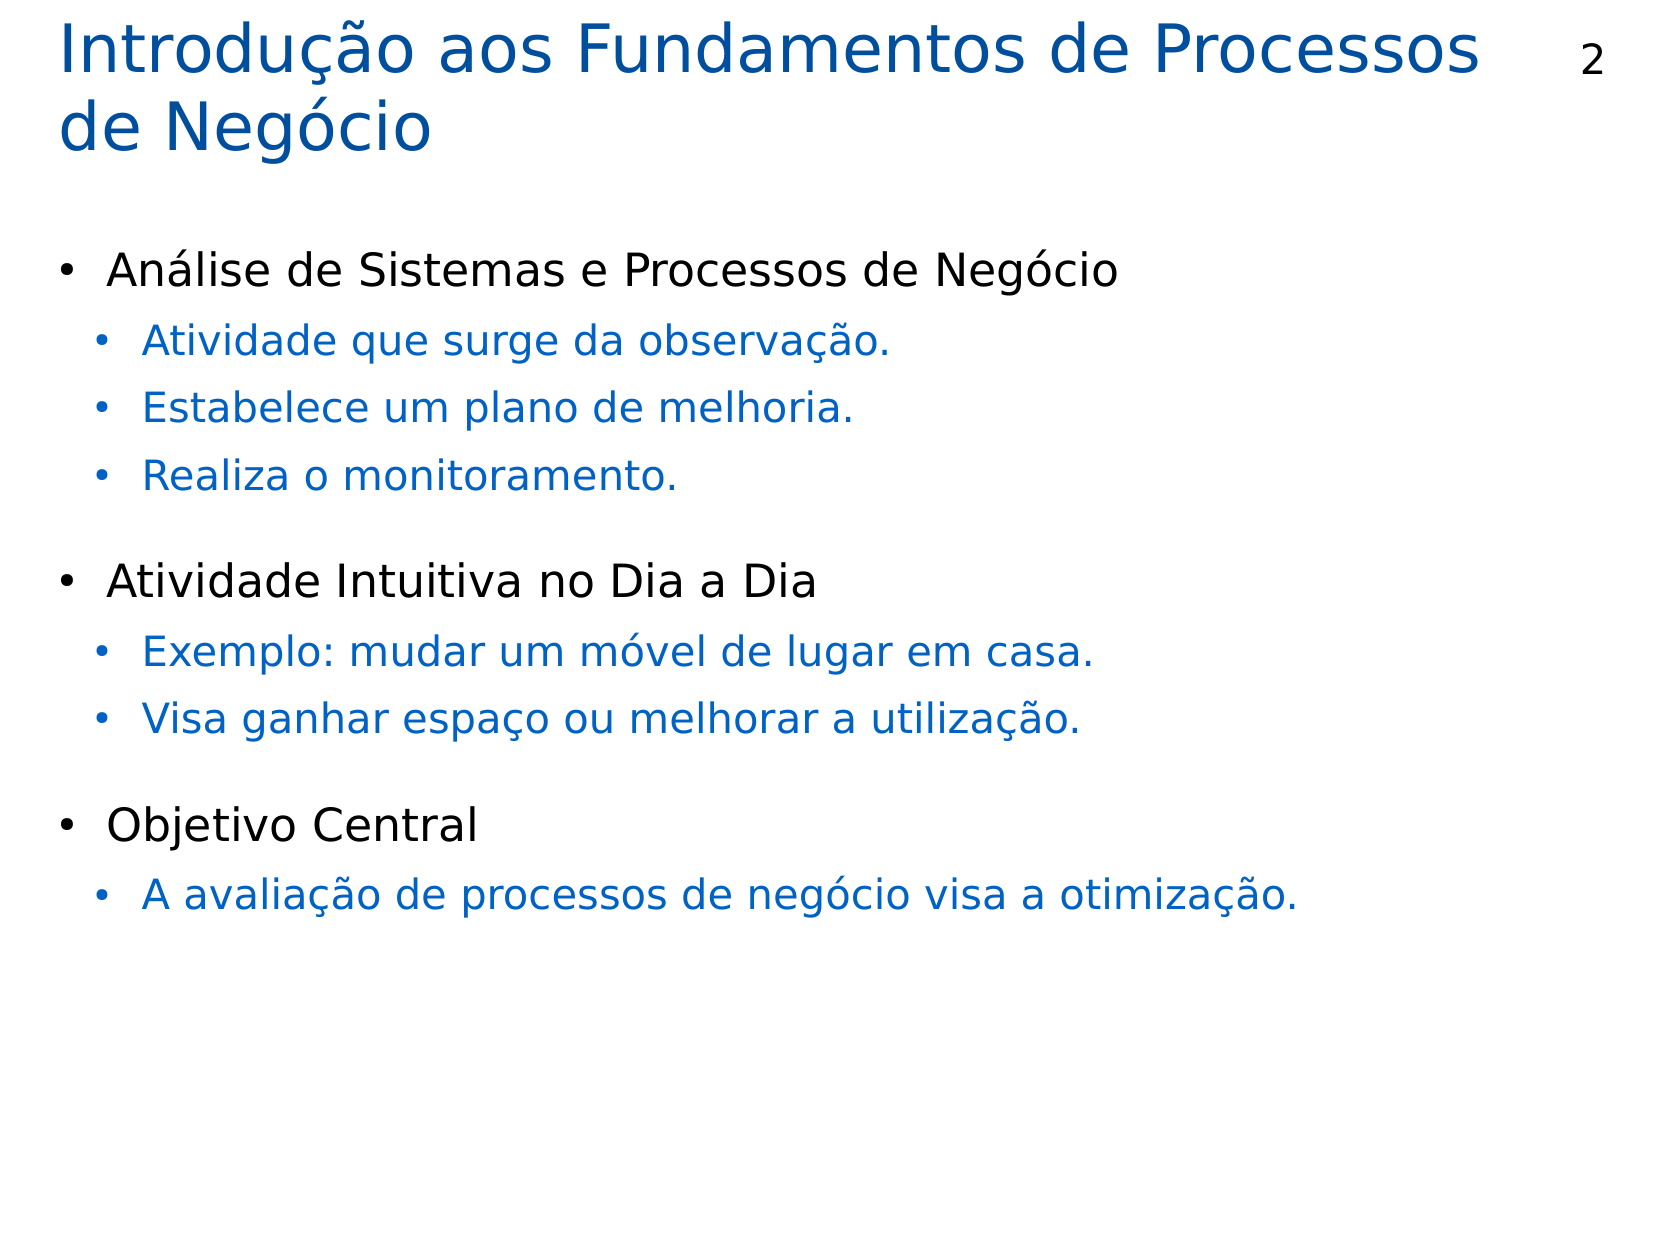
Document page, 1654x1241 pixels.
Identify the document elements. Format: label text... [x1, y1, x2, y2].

list Análise de Sistemas e Processos de Negócio Atividade que surge da observação. Estabelece um plano de melhoria. Realiza o monitoramento. Atividade Intuitiva no Dia a Dia Exemplo: mudar um móvel de lugar em casa. Visa ganhar espaço ou melhorar a utilização. Objetivo Central A avaliação de processos de negócio visa a otimização. [59, 236, 1595, 1211]
title Introdução aos Fundamentos de Processos de Negócio [59, 10, 1506, 167]
